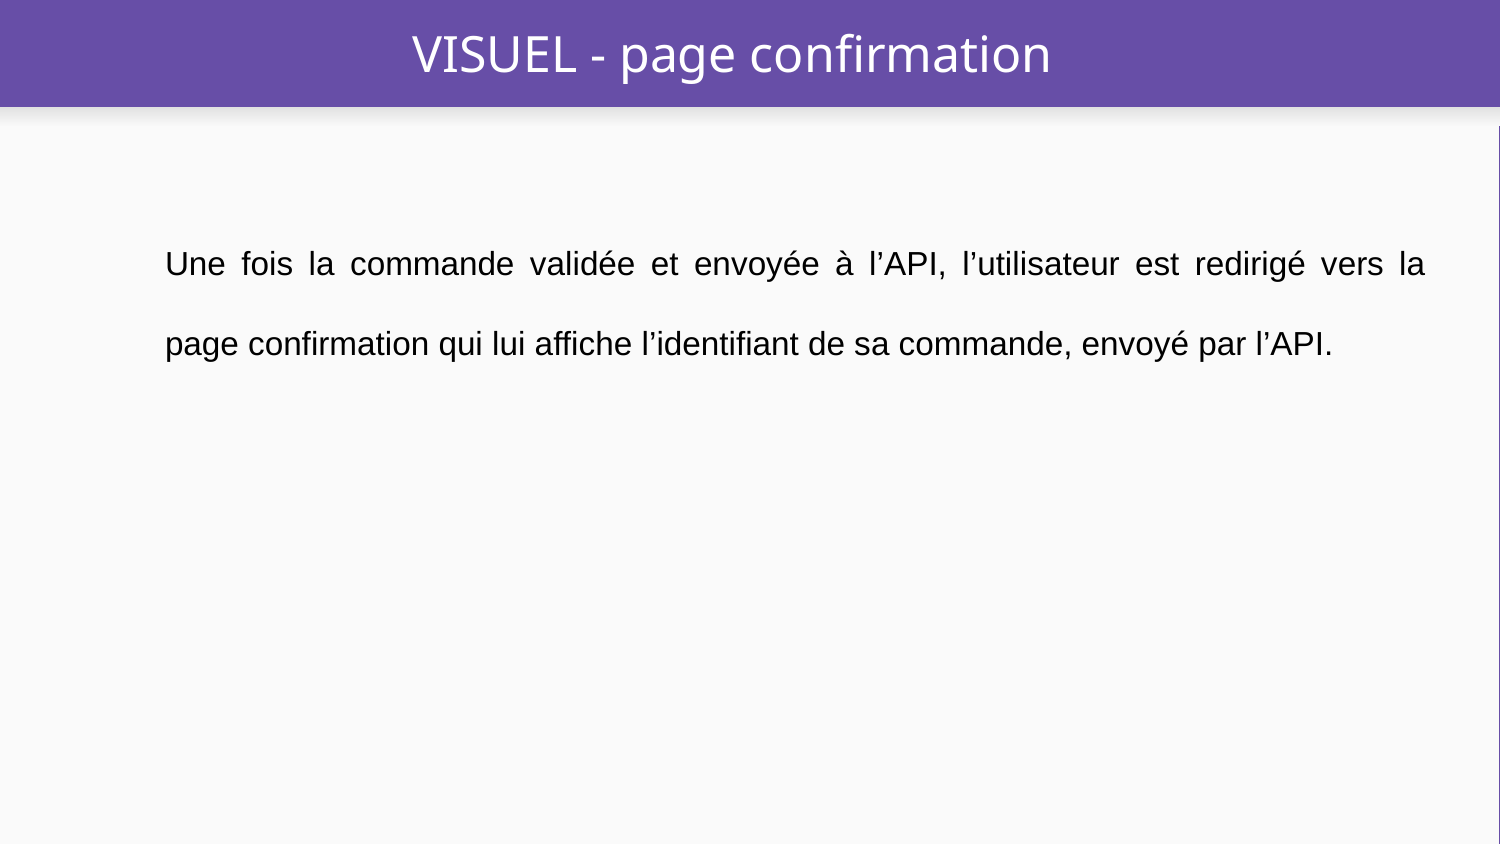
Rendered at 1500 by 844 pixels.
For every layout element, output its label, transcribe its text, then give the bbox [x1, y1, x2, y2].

title VISUEL - page confirmation [0, 2, 1500, 102]
text_box Une fois la commande validée et envoyée à l’API, l’utilisateur est redirigé vers la page confirmation qui lui affiche l’identifiant de sa commande, envoyé par l’API. [75, 187, 1443, 460]
